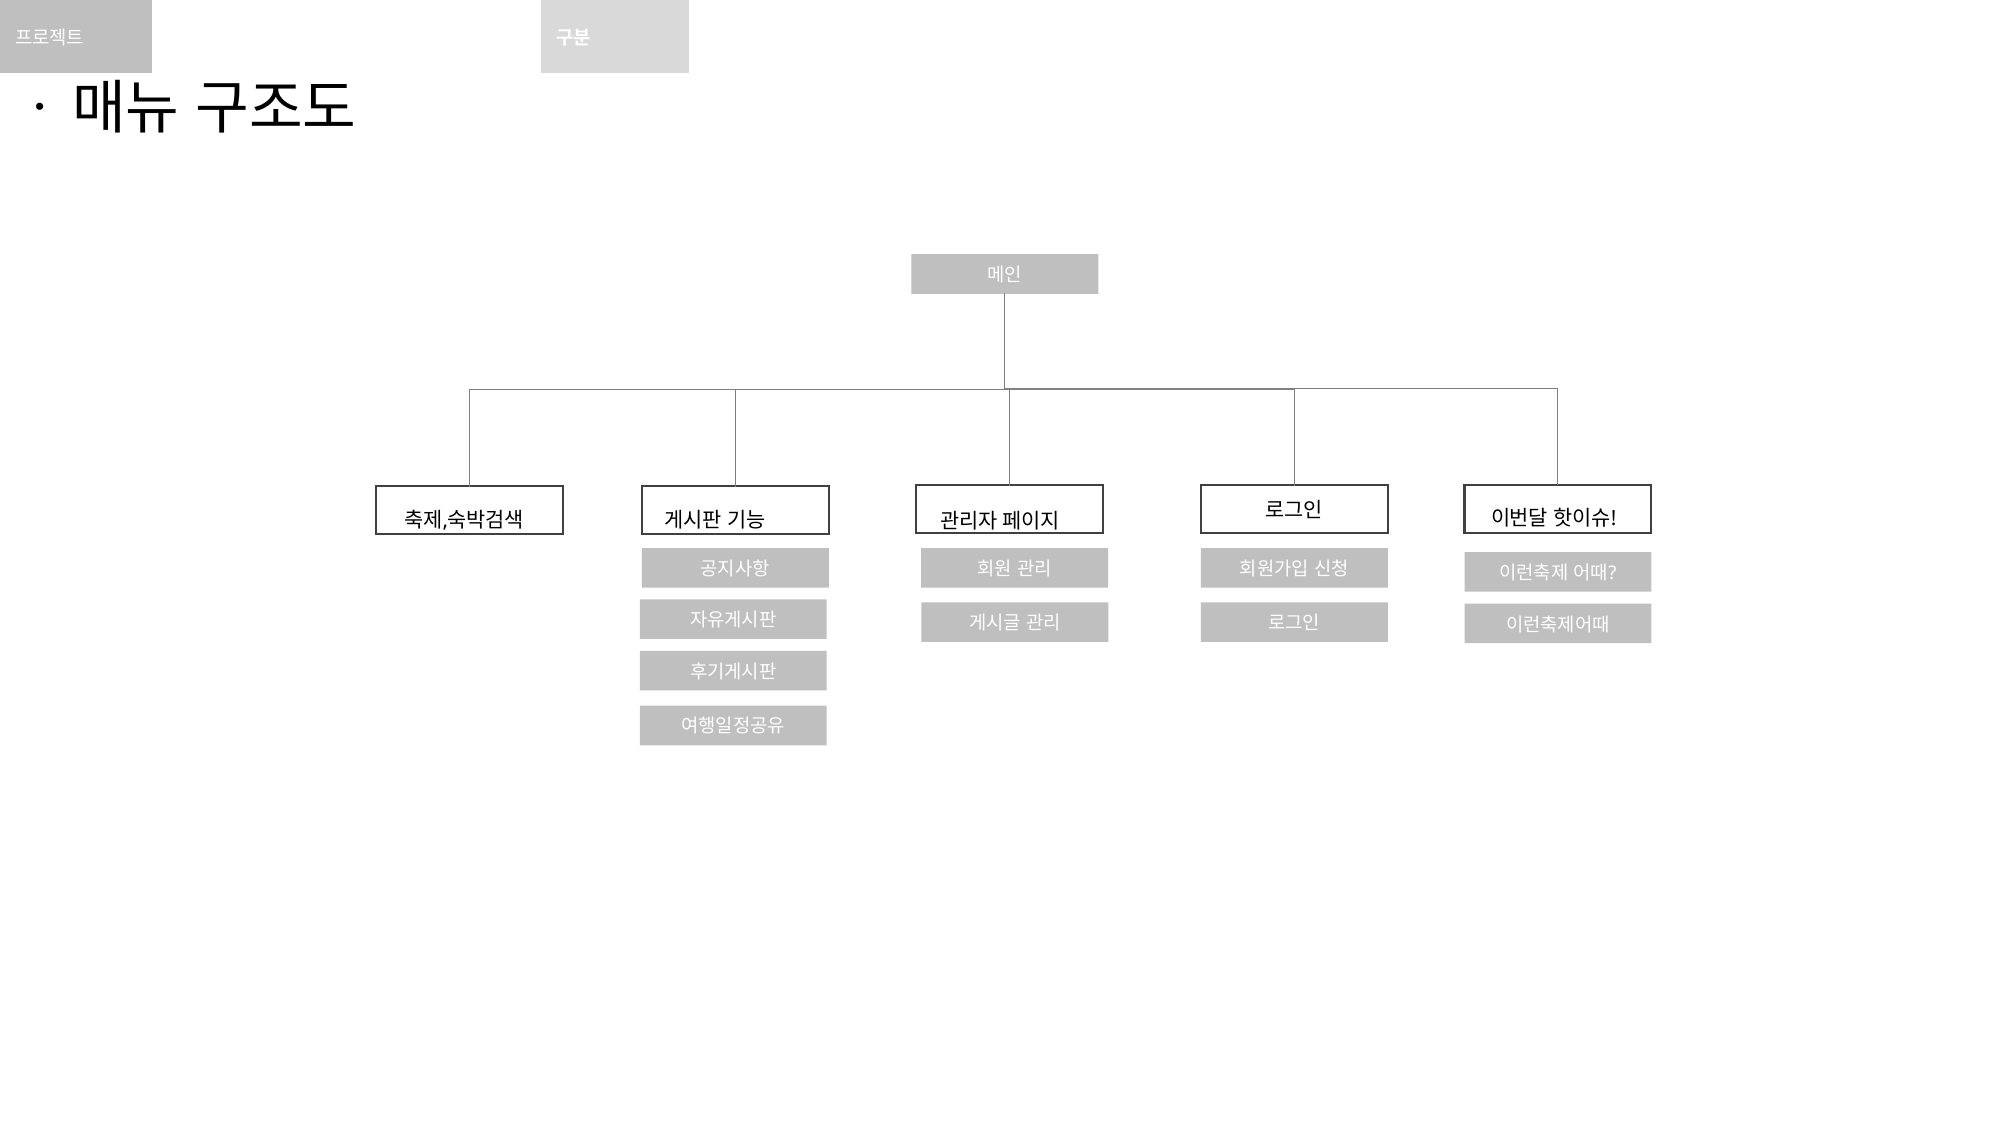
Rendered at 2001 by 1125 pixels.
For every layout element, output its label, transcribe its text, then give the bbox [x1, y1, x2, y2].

list 매뉴 구조도 [20, 70, 1819, 113]
text_box 로그인 [1200, 485, 1388, 534]
text_box 공지사항 [641, 548, 829, 588]
text_box 게시글 관리 [921, 602, 1109, 642]
text_box 로그인 [1200, 602, 1388, 642]
text_box 자유게시판 [639, 599, 827, 639]
text_box 회원가입 신청 [1200, 548, 1388, 588]
text_box 관리자 페이지 [925, 497, 1087, 536]
text_box 메인 [911, 254, 1099, 294]
text_box 회원 관리 [921, 548, 1109, 588]
text_box 후기게시판 [639, 650, 827, 691]
text_box 게시판 기능 [649, 495, 790, 535]
text_box 여행일정공유 [639, 705, 827, 746]
text_box 이런축제어때 [1464, 603, 1652, 644]
text_box 이번달 핫이슈! [1476, 494, 1645, 533]
text_box 이런축제 어때? [1464, 552, 1652, 592]
text_box 축제,숙박검색 [389, 495, 551, 535]
